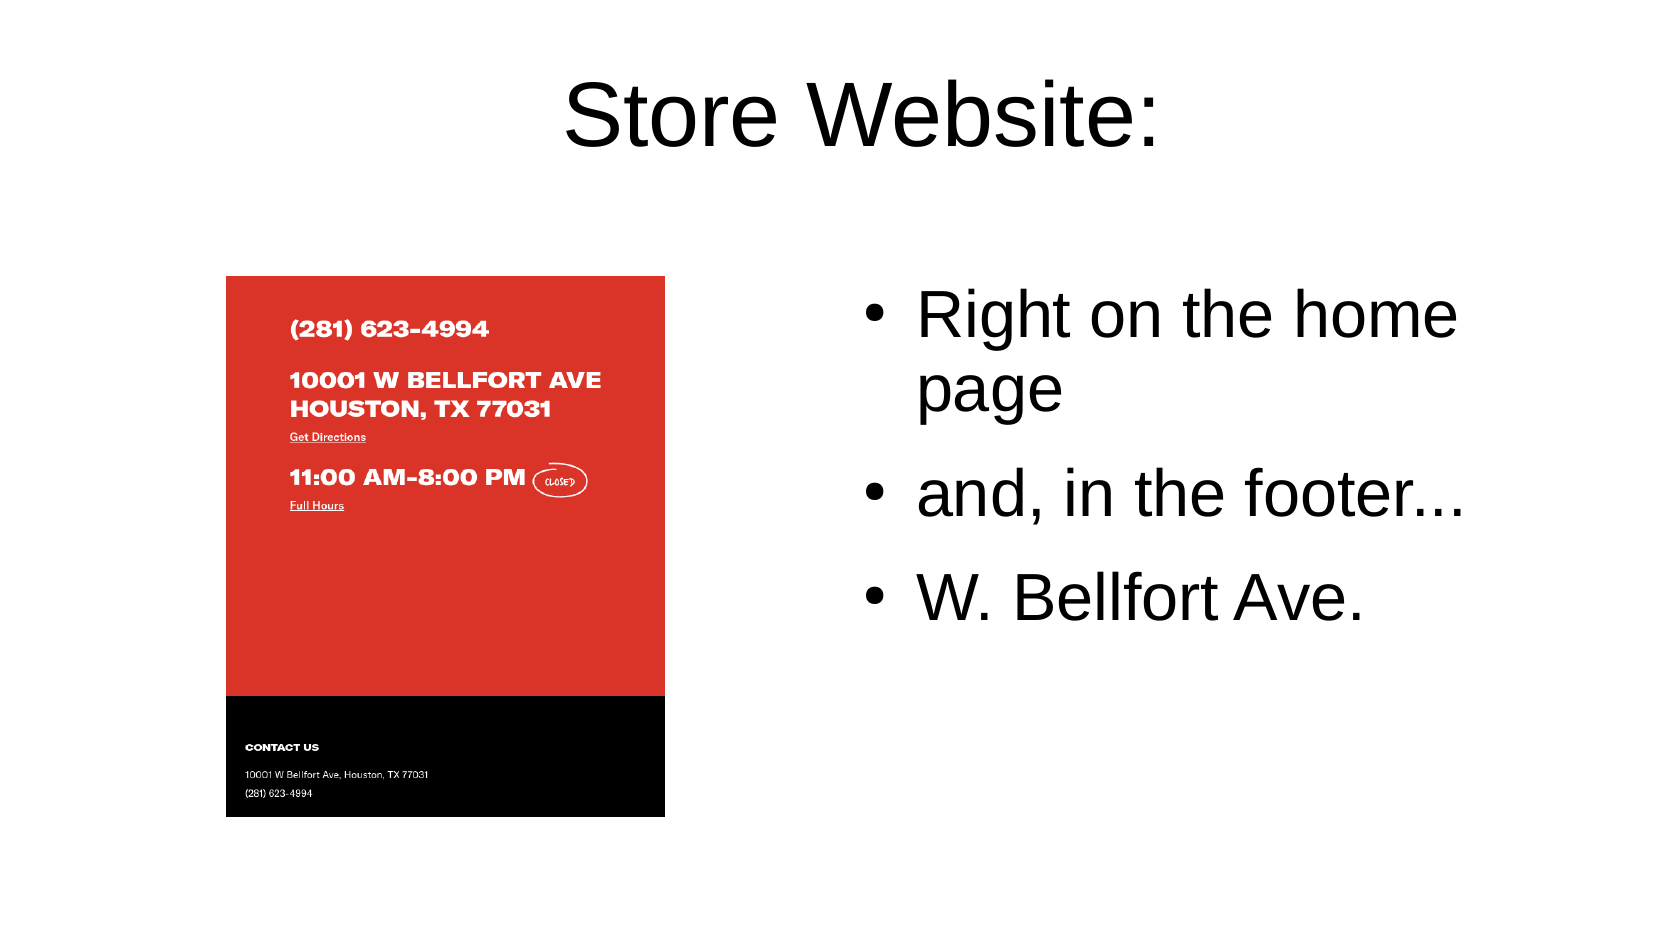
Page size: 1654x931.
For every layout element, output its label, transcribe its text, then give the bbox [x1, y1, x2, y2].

list Right on the home page and, in the footer... W. Bellfort Ave. [845, 276, 1572, 817]
picture [226, 276, 665, 817]
title Store Website: [82, 37, 1571, 193]
